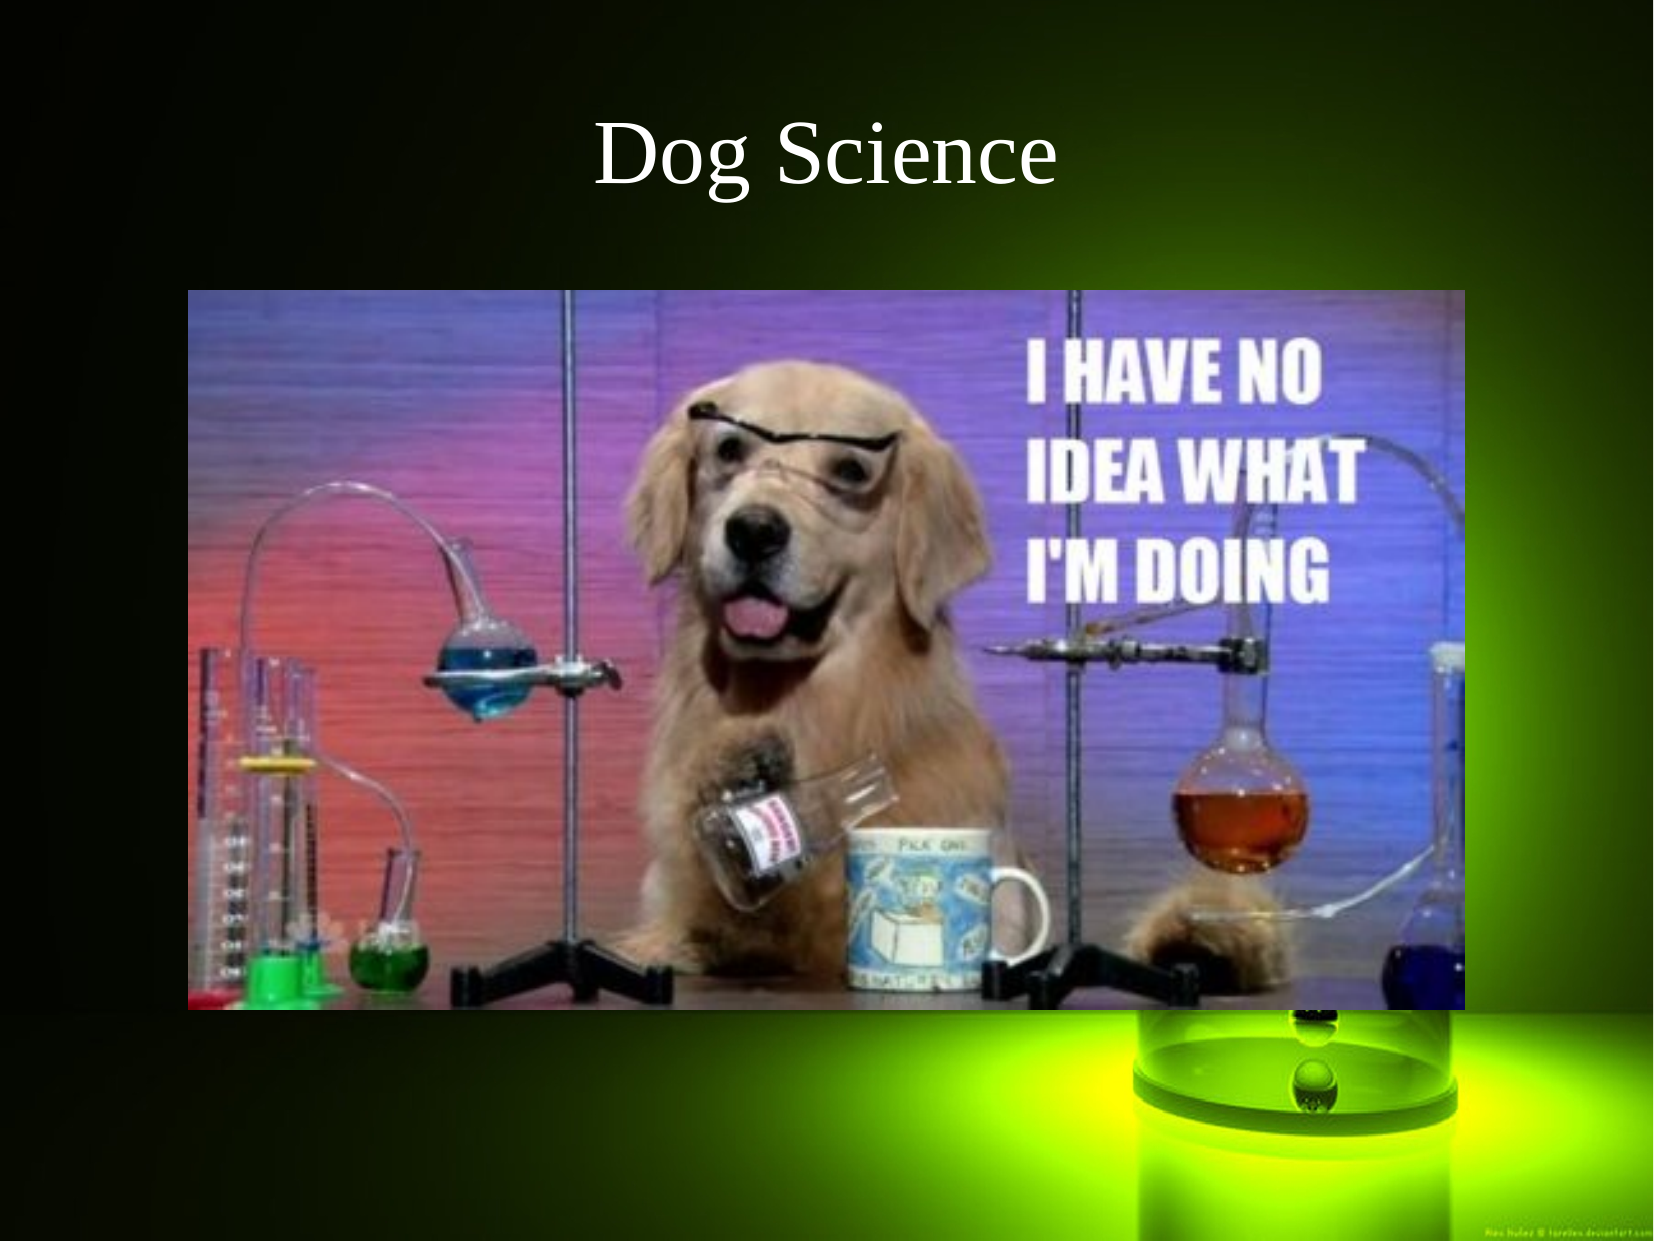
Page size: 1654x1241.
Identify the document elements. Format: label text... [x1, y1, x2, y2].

picture [0, 0, 1654, 1241]
title Dog Science [82, 49, 1571, 257]
